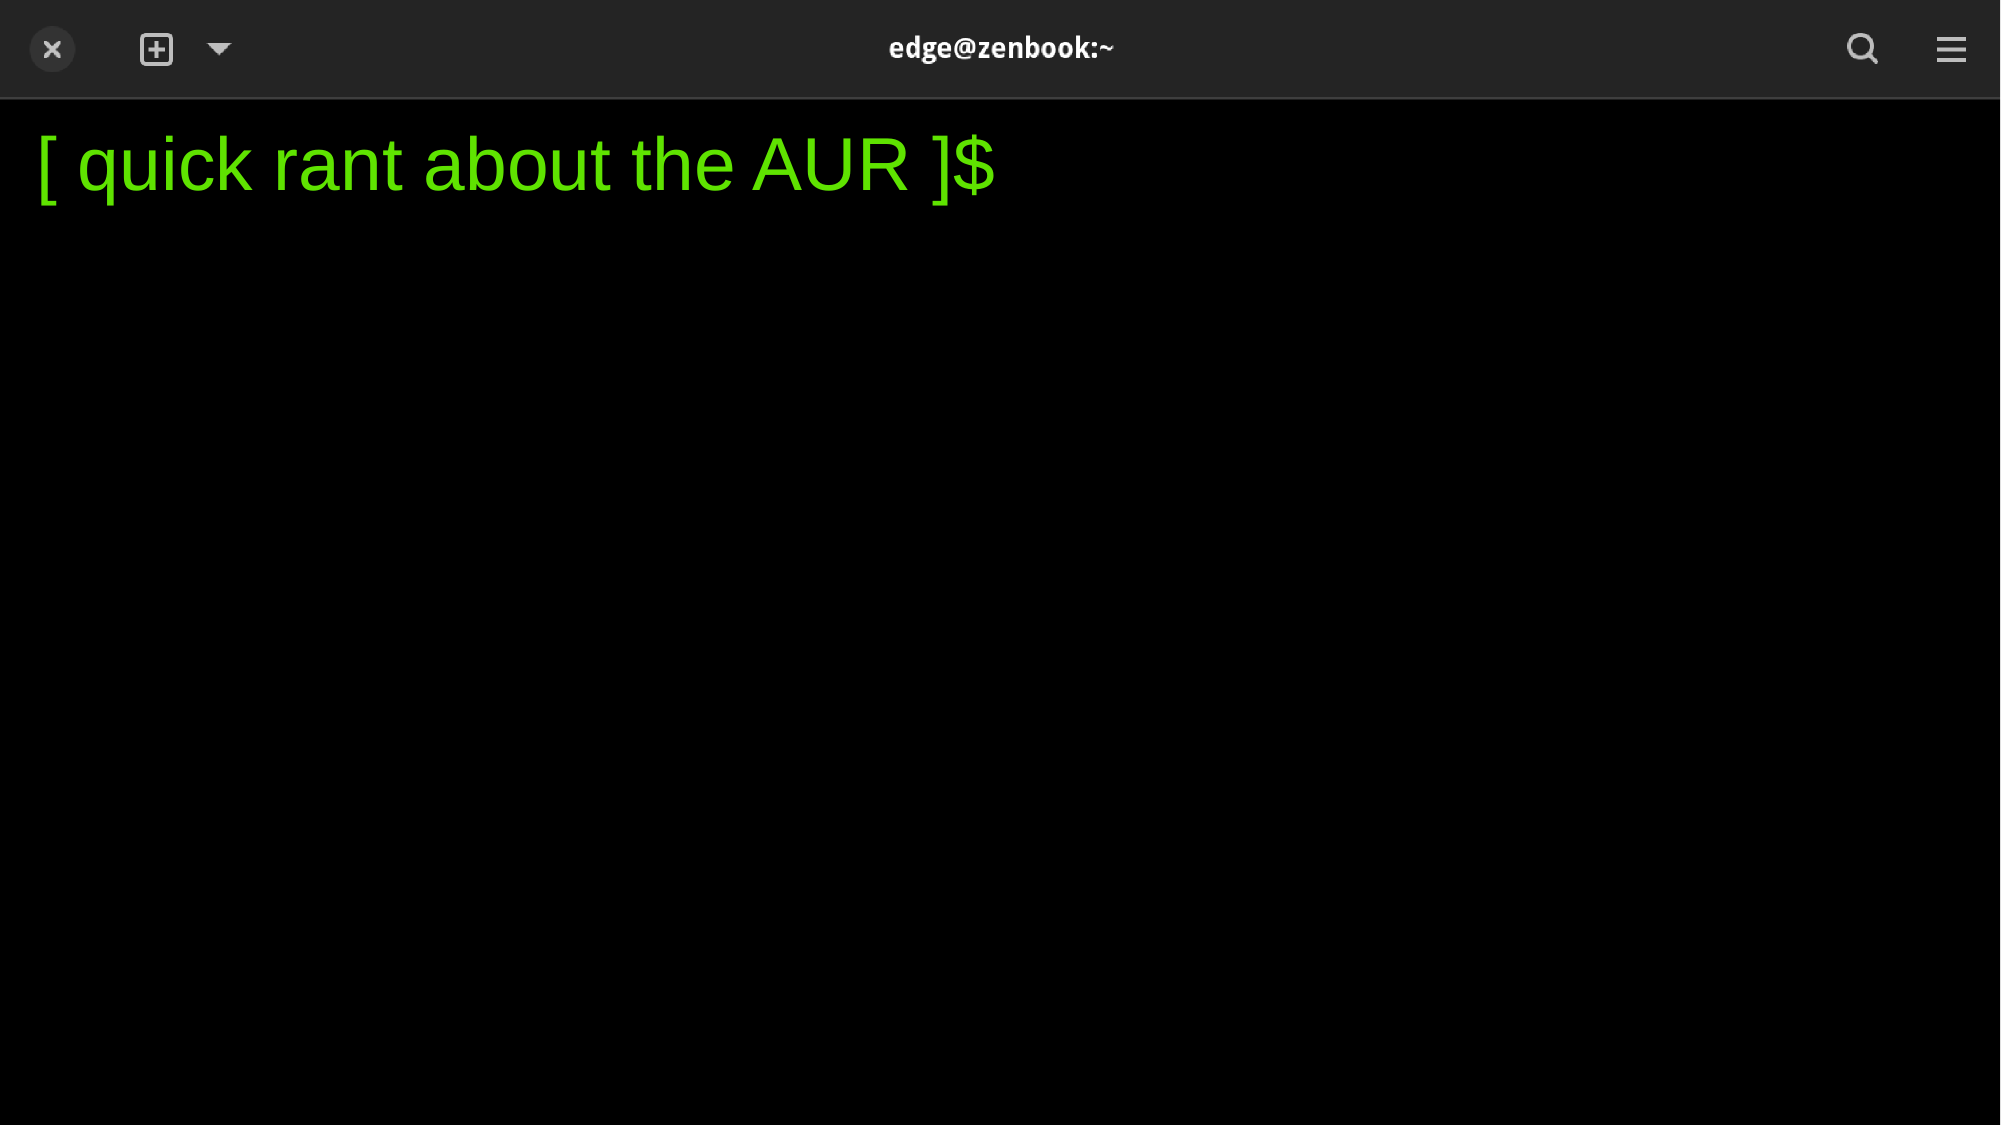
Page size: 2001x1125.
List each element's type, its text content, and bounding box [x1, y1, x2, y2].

picture [0, 0, 2001, 1125]
subtitle [ quick rant about the AUR ]$ [21, 122, 1980, 1108]
